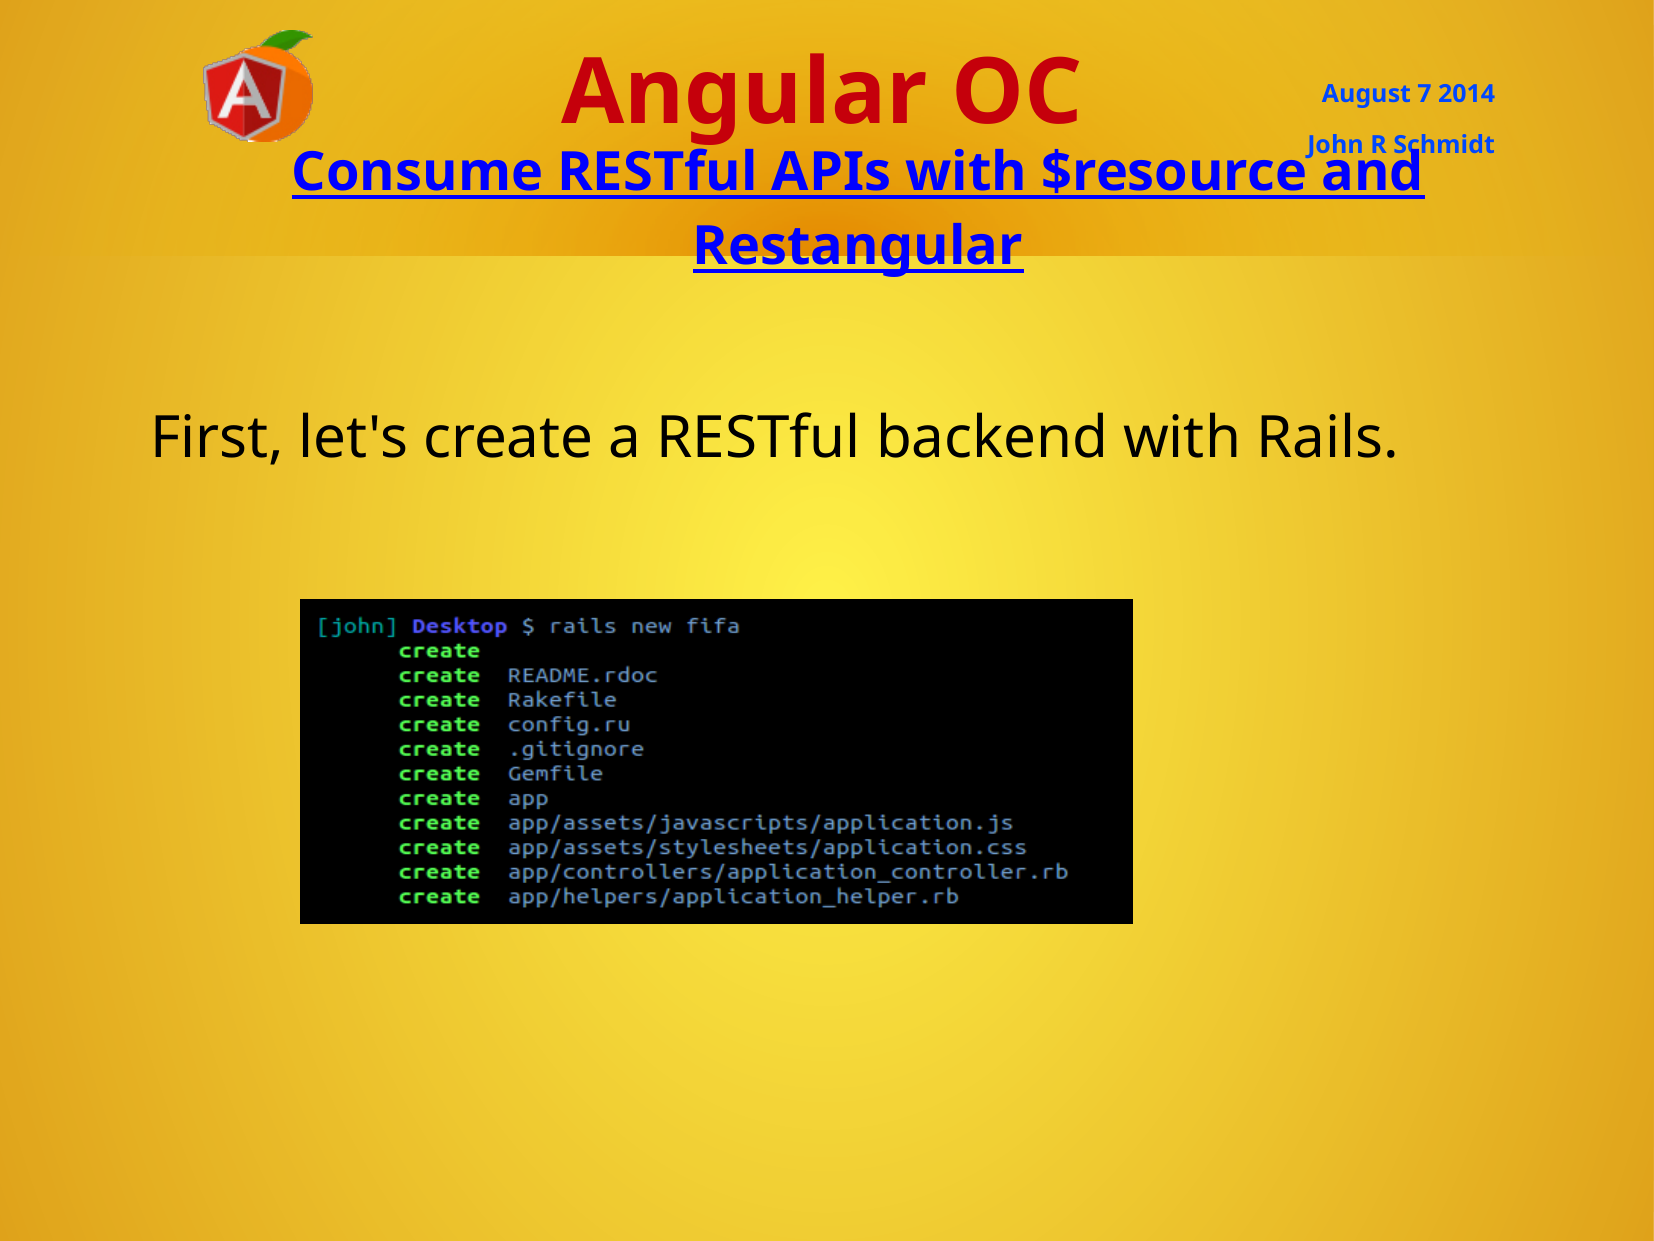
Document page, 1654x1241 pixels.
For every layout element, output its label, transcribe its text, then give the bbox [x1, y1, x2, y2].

picture [202, 30, 316, 142]
text_box August 7 2014 John R Schmidt [1260, 51, 1510, 172]
subtitle First, let's create a RESTful backend with Rails. [150, 374, 1579, 496]
text_box Consume RESTful APIs with $resource and Restangular [150, 175, 1567, 239]
picture [300, 599, 1133, 924]
title Angular OC [560, 34, 1086, 142]
